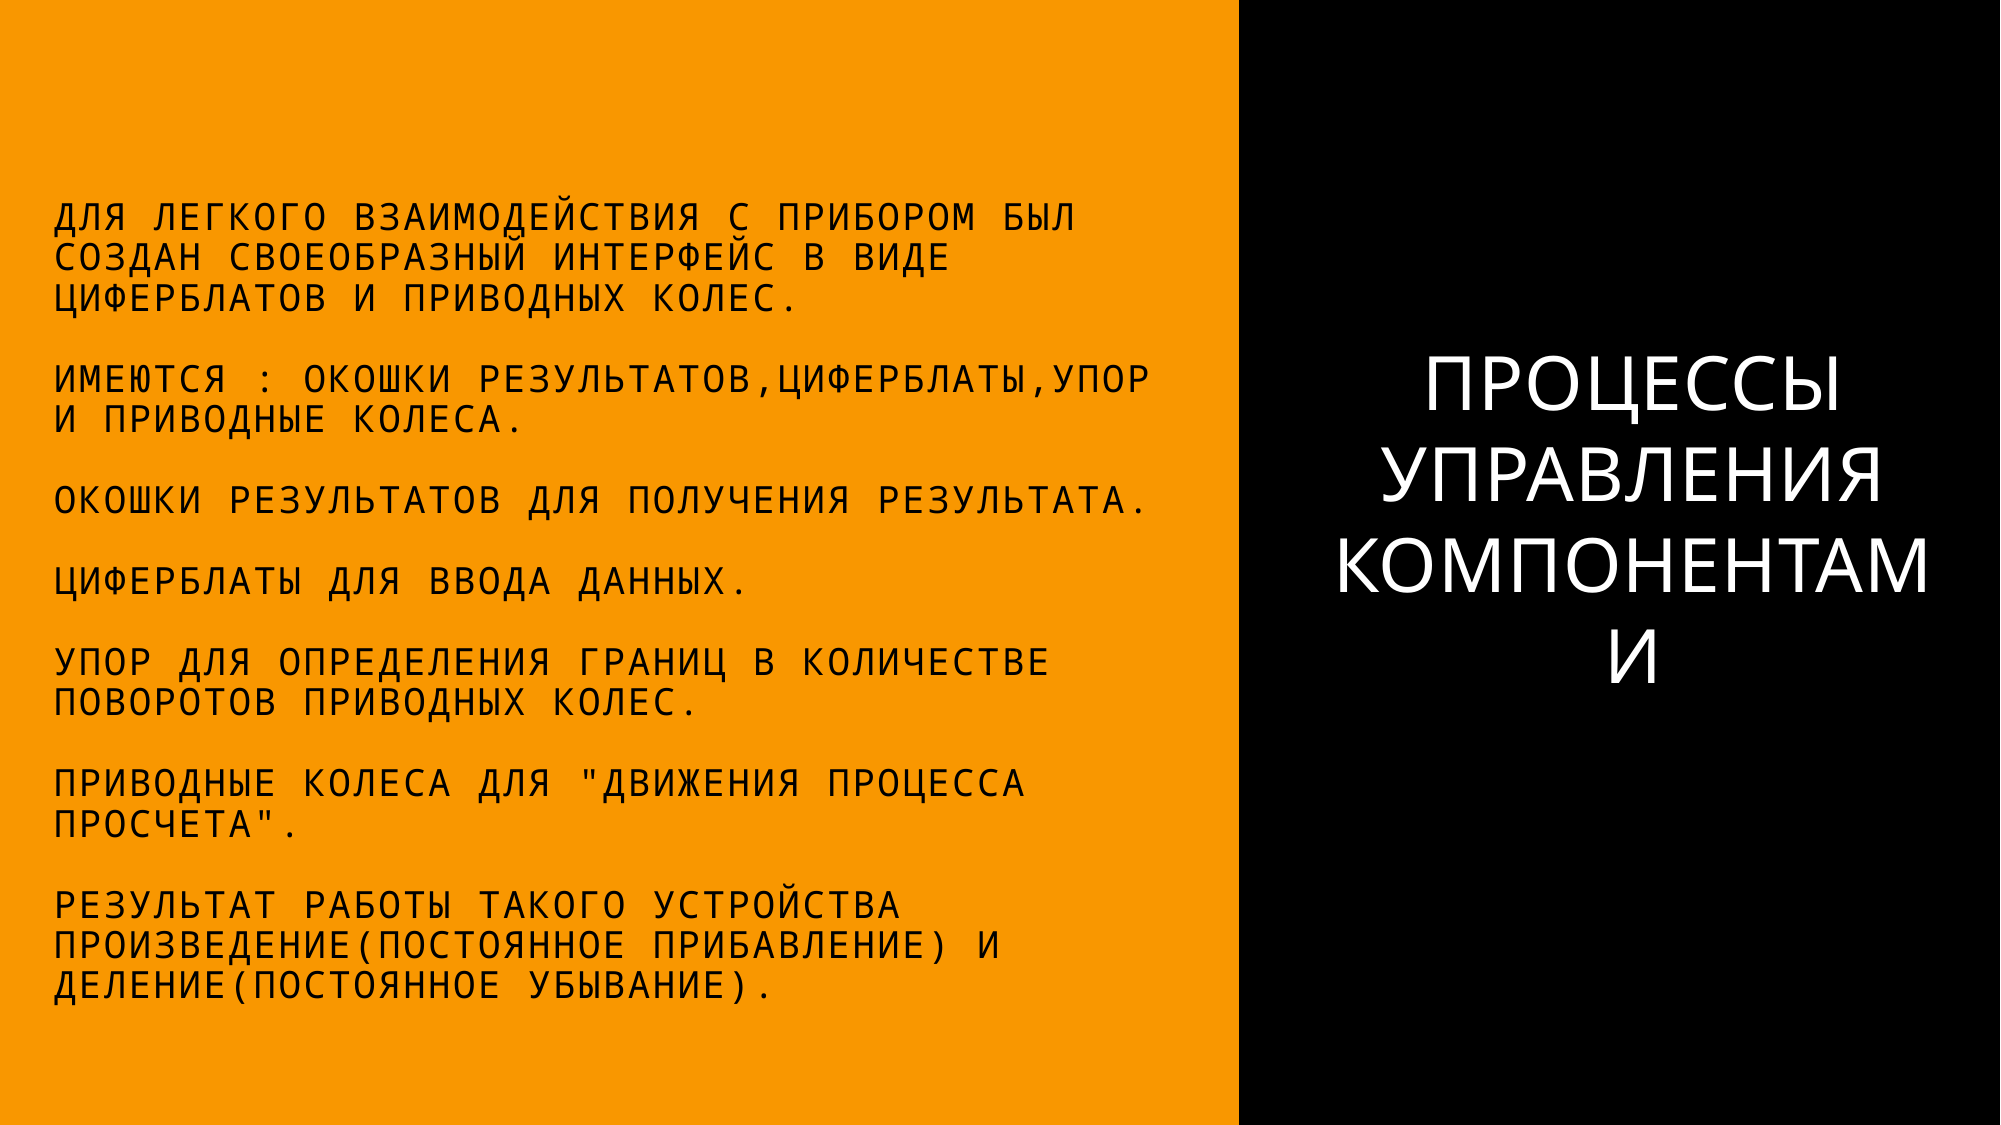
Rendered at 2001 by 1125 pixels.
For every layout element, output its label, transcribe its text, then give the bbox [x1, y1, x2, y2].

subtitle Процессы управления компонентами [1317, 104, 1951, 1019]
text_box [0, 0, 2000, 1125]
title Для легкого взаимодействия с прибором был создан своеобразный интерфейс в виде циферблатов и приводных колес. иМЕЮТСЯ : ОКОШКИ РЕЗУЛЬТАТОВ,ЦИФЕРБЛАТЫ,УПОР И ПРИВОДНЫЕ КОЛЕСА. ОКОШКИ РЕЗУЛЬТАТОВ ДЛЯ ПОЛУЧЕНИЯ РЕЗУЛЬТАТА. ЦИФЕРБЛАТЫ ДЛЯ ВВОДА ДАННЫХ. УПОР ДЛЯ ОПРЕДЕЛЕНИЯ ГРАНИЦ В КОЛИЧЕСТВЕ ПОВОРОТОВ ПРИВОДНЫХ КОЛЕС. ПРИВОДНЫЕ КОЛЕСА ДЛЯ "ДВИЖЕНИЯ ПРОЦЕССА ПРОСЧЕТА". РЕЗУЛЬТАТ РАБОТЫ ТАКОГО УСТРОЙСТВА ПРОИЗВЕДЕНИЕ(ПОСТОЯННОЕ ПРИБАВЛЕНИЕ) И ДЕЛЕНИЕ(ПОСТОЯННОЕ УБЫВАНИЕ). [38, 95, 1194, 1043]
